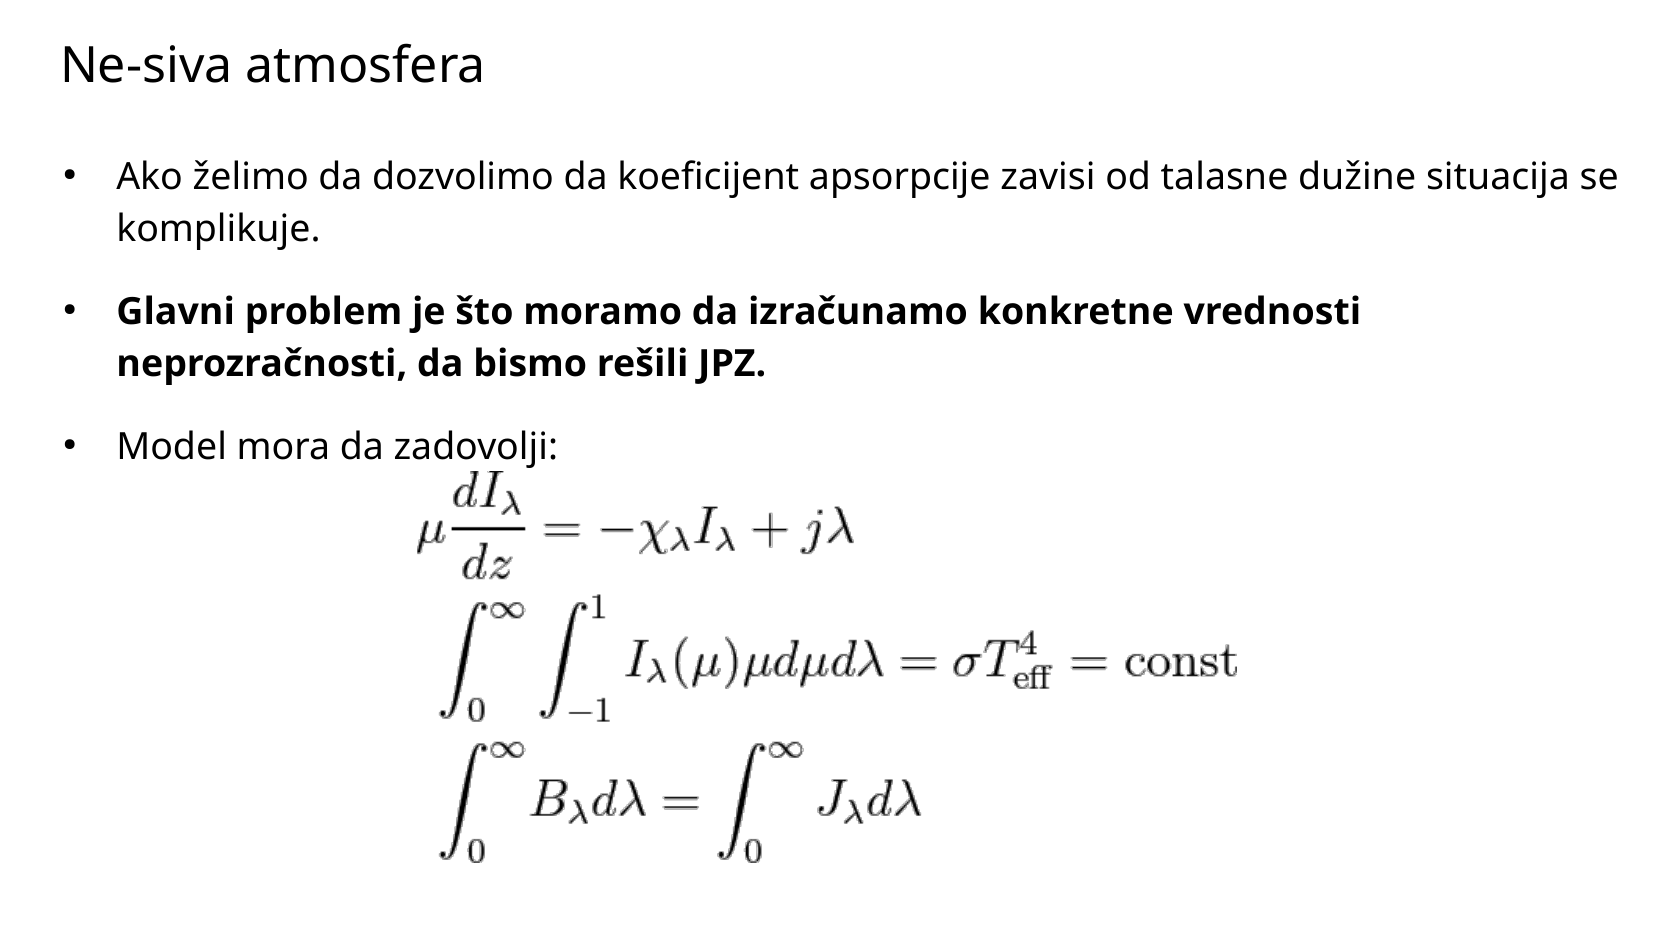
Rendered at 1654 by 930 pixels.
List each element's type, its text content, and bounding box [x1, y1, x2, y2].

list Ako želimo da dozvolimo da koeficijent apsorpcije zavisi od talasne dužine situacija se komplikuje. Glavni problem je što moramo da izračunamo konkretne vrednosti neprozračnosti, da bismo rešili JPZ. Model mora da zadovolji: [45, 149, 1635, 880]
title Ne-siva atmosfera [59, 13, 1648, 113]
picture [416, 471, 1237, 863]
